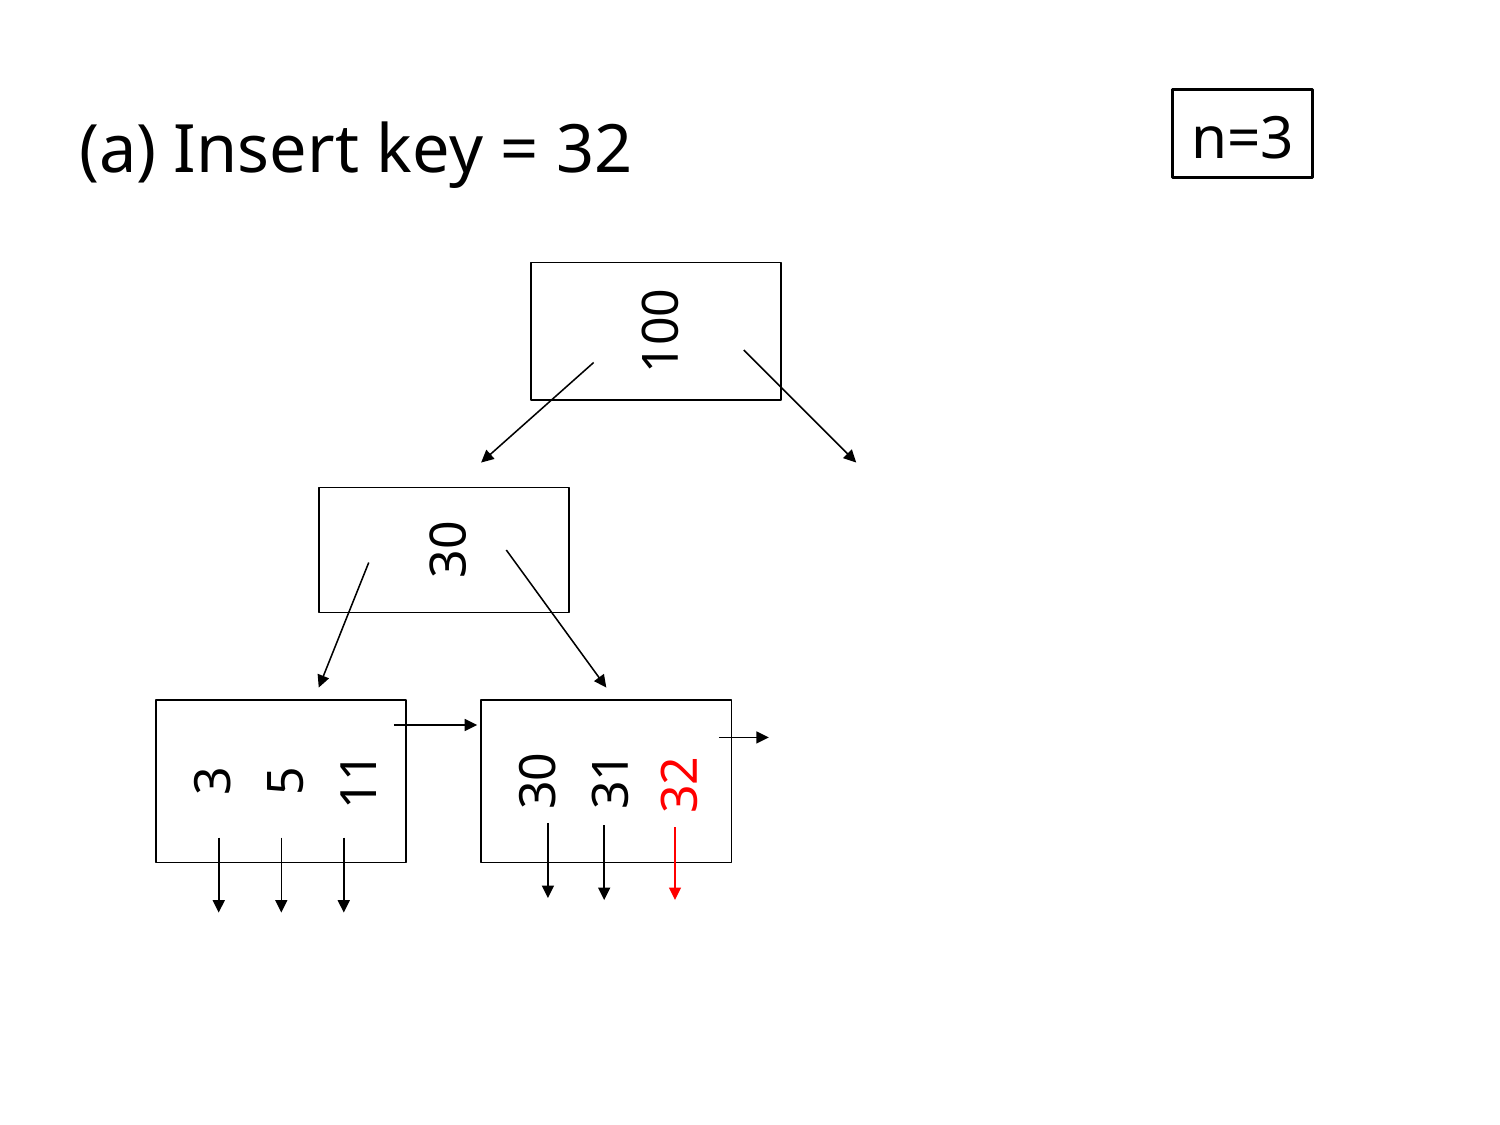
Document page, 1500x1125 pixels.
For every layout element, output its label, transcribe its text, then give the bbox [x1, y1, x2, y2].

text_box n=3 [1172, 89, 1313, 178]
text_box 32 [637, 742, 713, 828]
text_box 30 31 [481, 699, 732, 863]
list (a) Insert key = 32 [64, 87, 1340, 186]
text_box 30 [318, 487, 569, 613]
text_box 100 [531, 262, 782, 400]
text_box 3 5 11 [156, 699, 407, 863]
